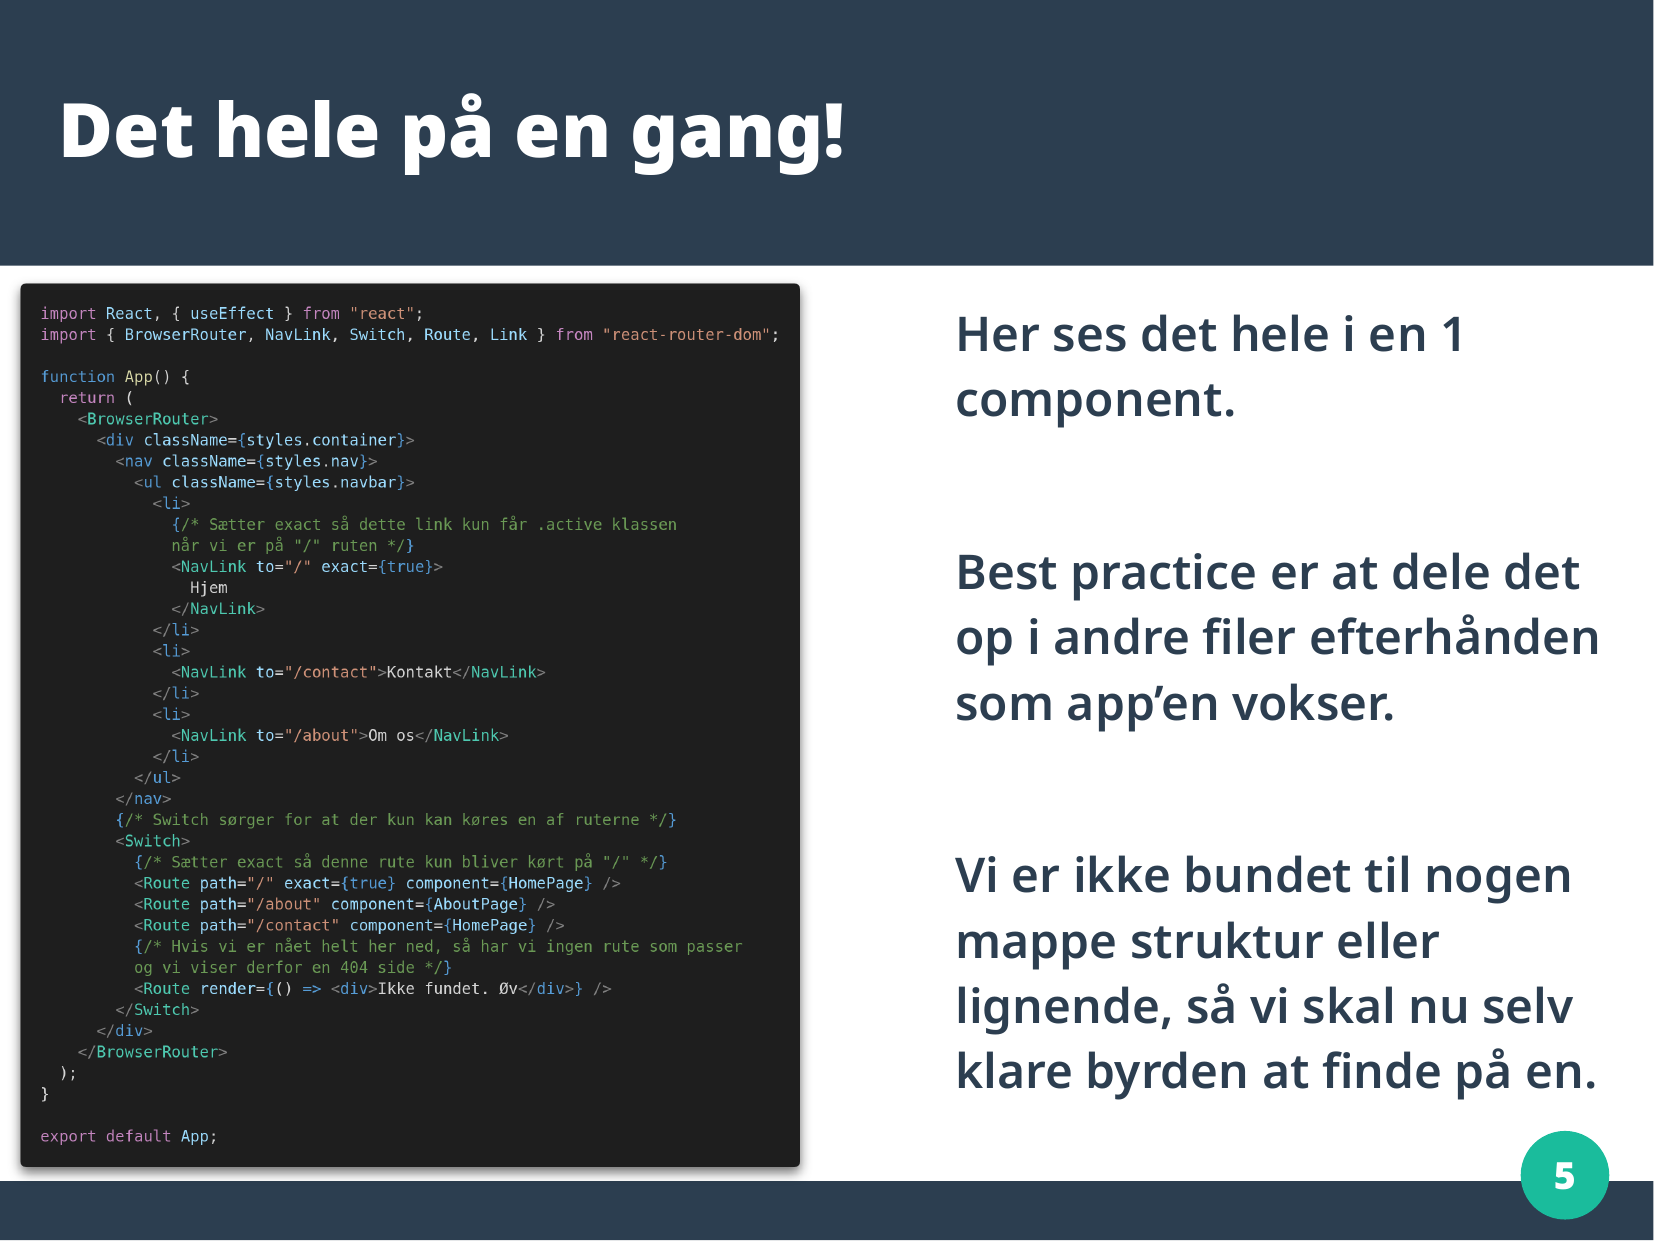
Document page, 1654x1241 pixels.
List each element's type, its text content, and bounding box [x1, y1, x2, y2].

title Det hele på en gang! [59, 49, 1595, 207]
list Her ses det hele i en 1 component. Best practice er at dele det op i andre filer efterhånden som app’en vokser. Vi er ikke bundet til nogen mappe struktur eller lignende, så vi skal nu selv klare byrden at finde på en. [955, 300, 1621, 1126]
picture [6, 270, 826, 1188]
